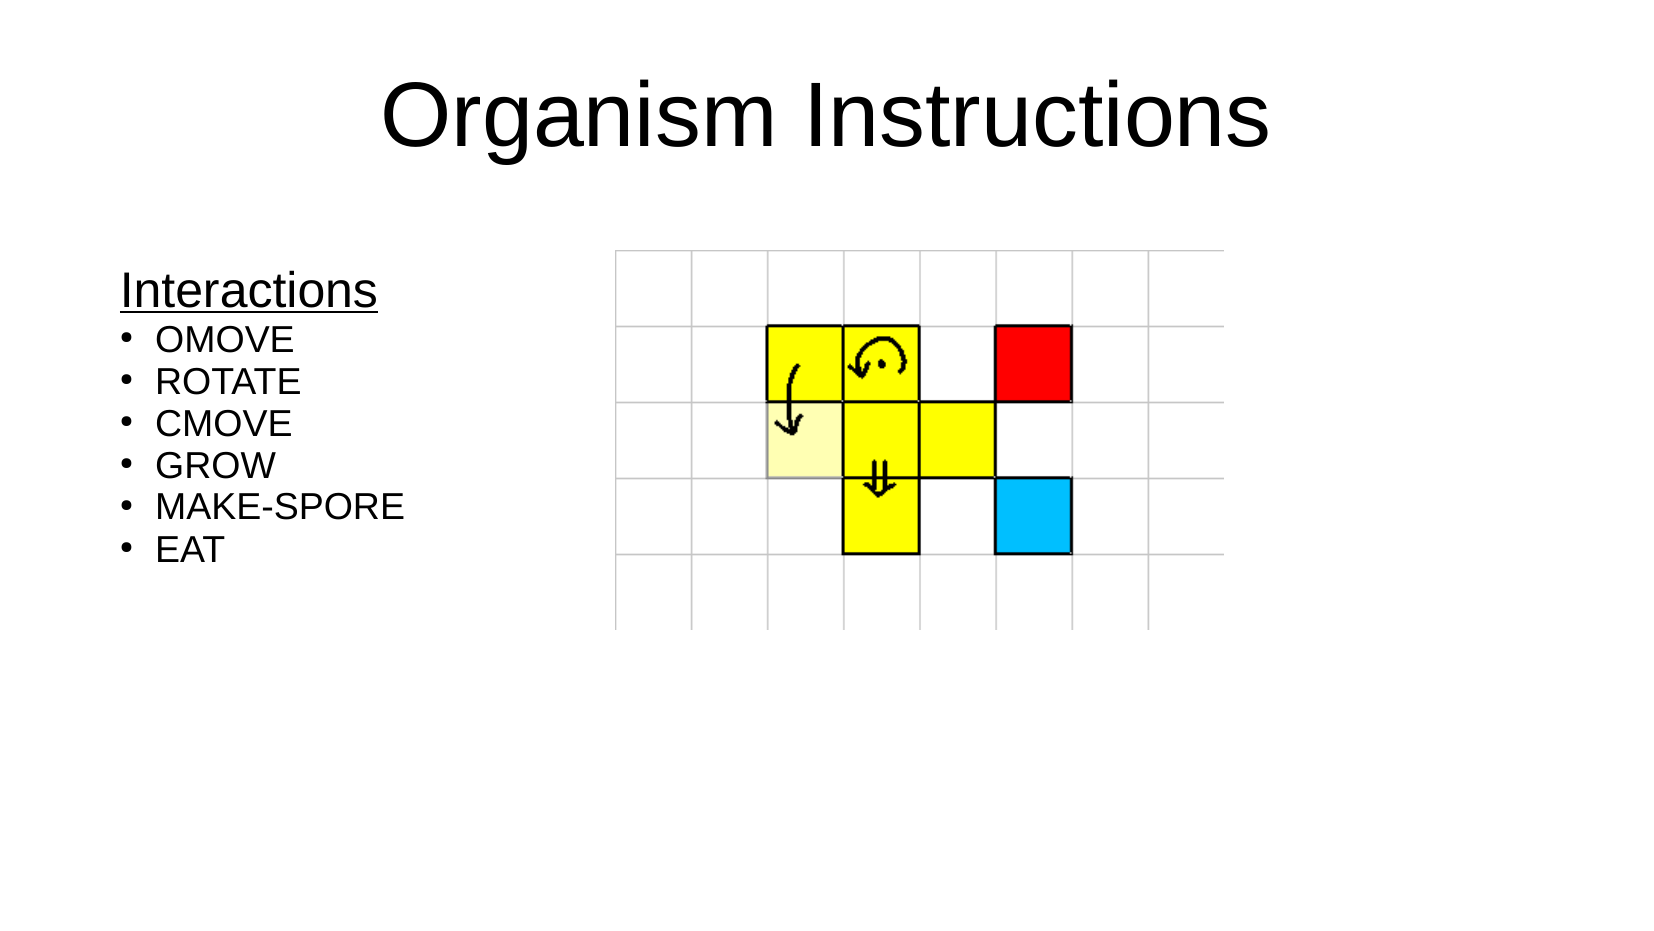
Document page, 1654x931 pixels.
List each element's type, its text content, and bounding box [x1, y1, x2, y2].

title Organism Instructions [82, 37, 1571, 193]
picture [615, 250, 1224, 631]
text_box Interactions OMOVE ROTATE CMOVE GROW MAKE-SPORE EAT [105, 255, 451, 578]
